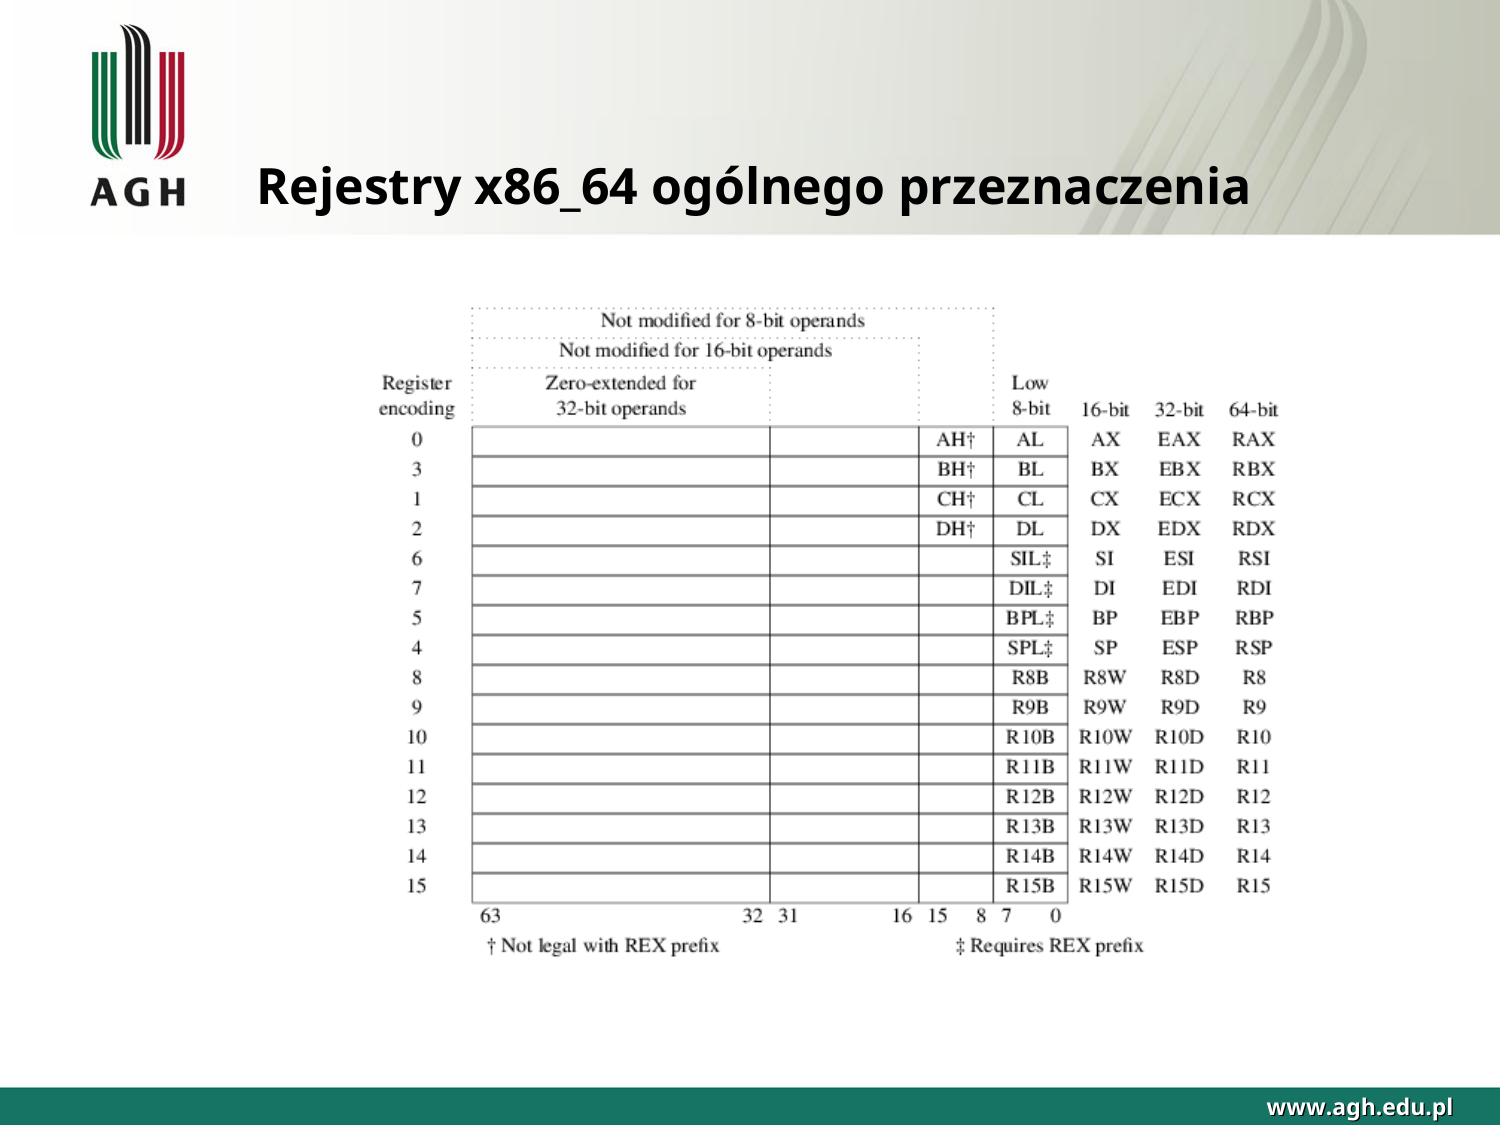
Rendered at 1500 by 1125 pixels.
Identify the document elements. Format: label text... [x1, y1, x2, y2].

text_box www.agh.edu.pl [1251, 1084, 1500, 1125]
picture [0, 0, 1500, 1125]
title Rejestry x86_64 ogólnego przeznaczenia [242, 129, 1436, 241]
